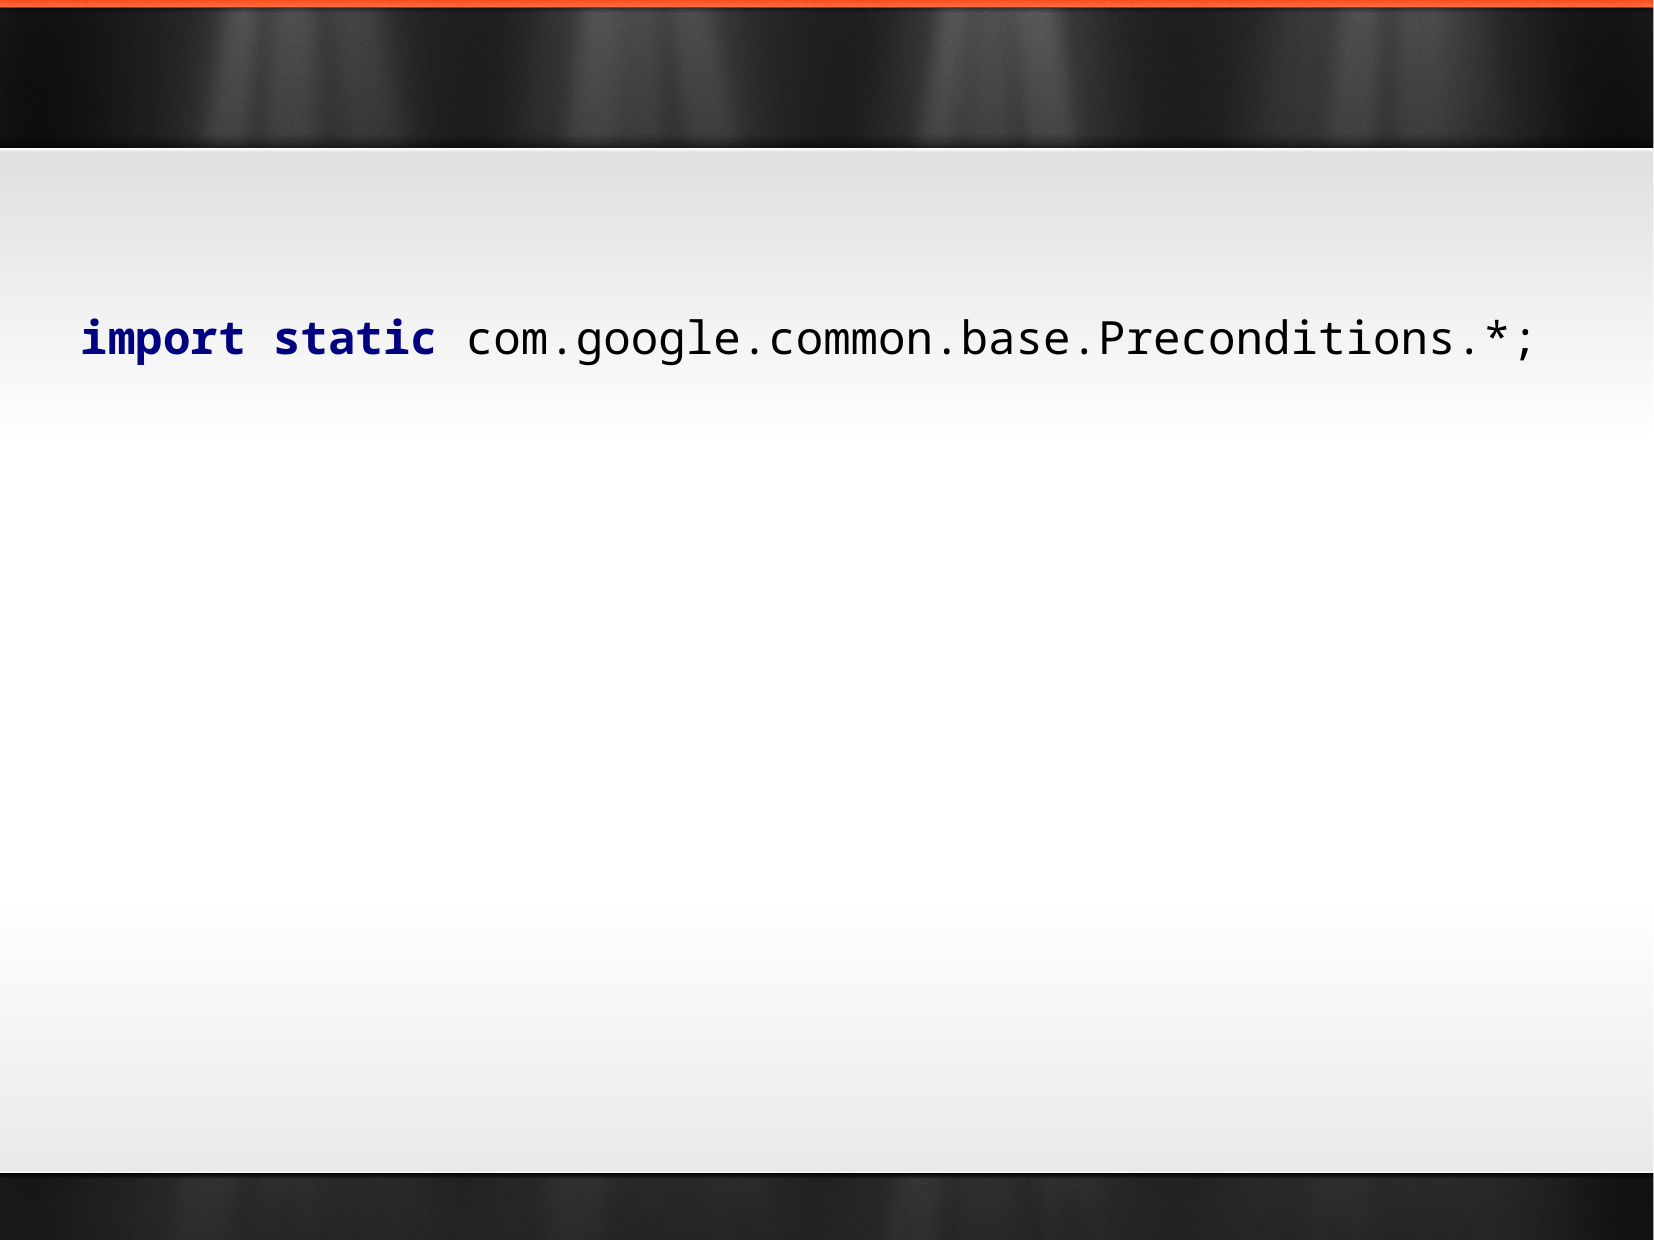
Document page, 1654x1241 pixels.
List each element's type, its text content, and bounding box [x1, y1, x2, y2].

picture [0, 0, 1654, 1240]
subtitle import static com.google.common.base.Preconditions.*; [80, 305, 1654, 1125]
